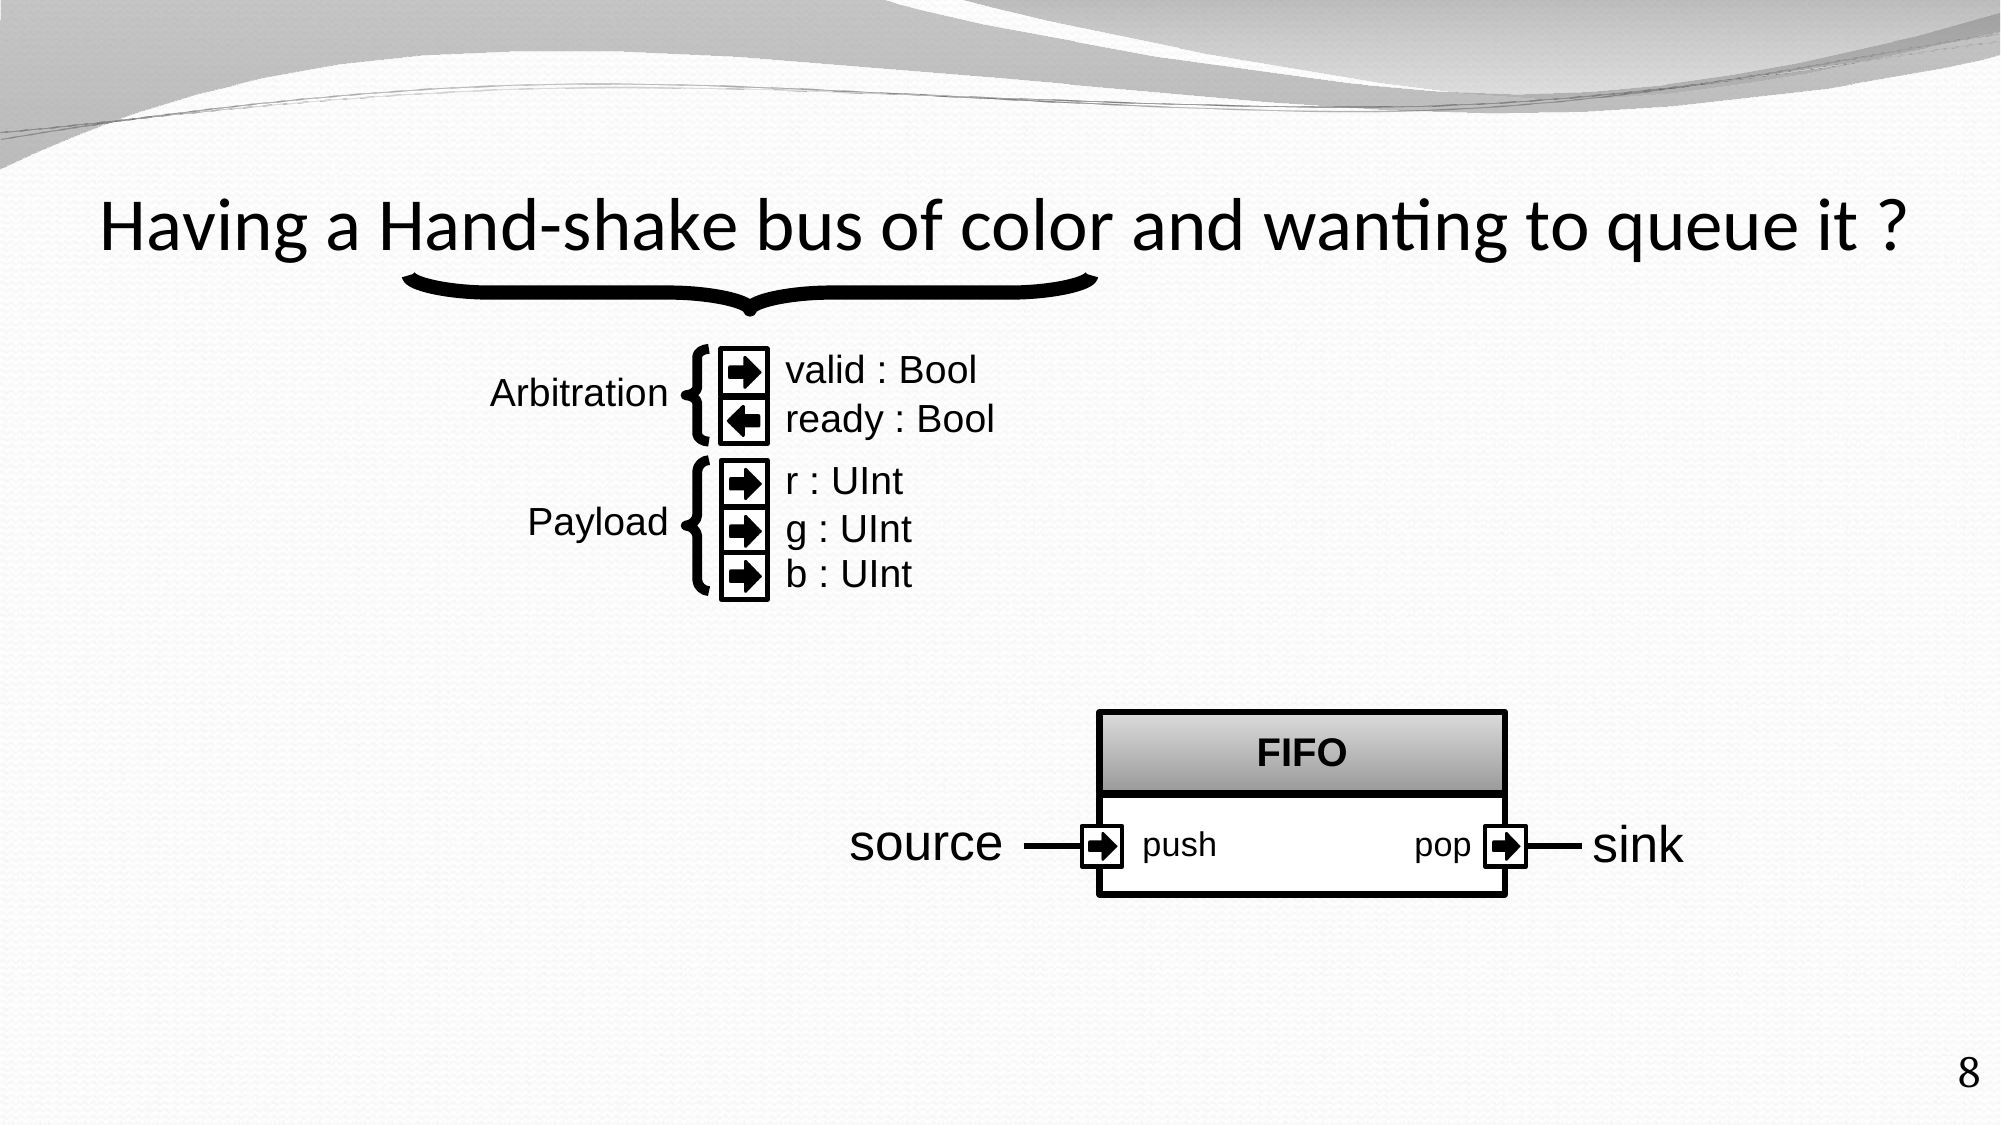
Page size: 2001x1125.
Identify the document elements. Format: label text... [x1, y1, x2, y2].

picture [0, 0, 2001, 1125]
text_box <numéro> [1813, 1042, 1981, 1103]
title Having a Hand-shake bus of color and wanting to queue it ? [99, 78, 1985, 266]
